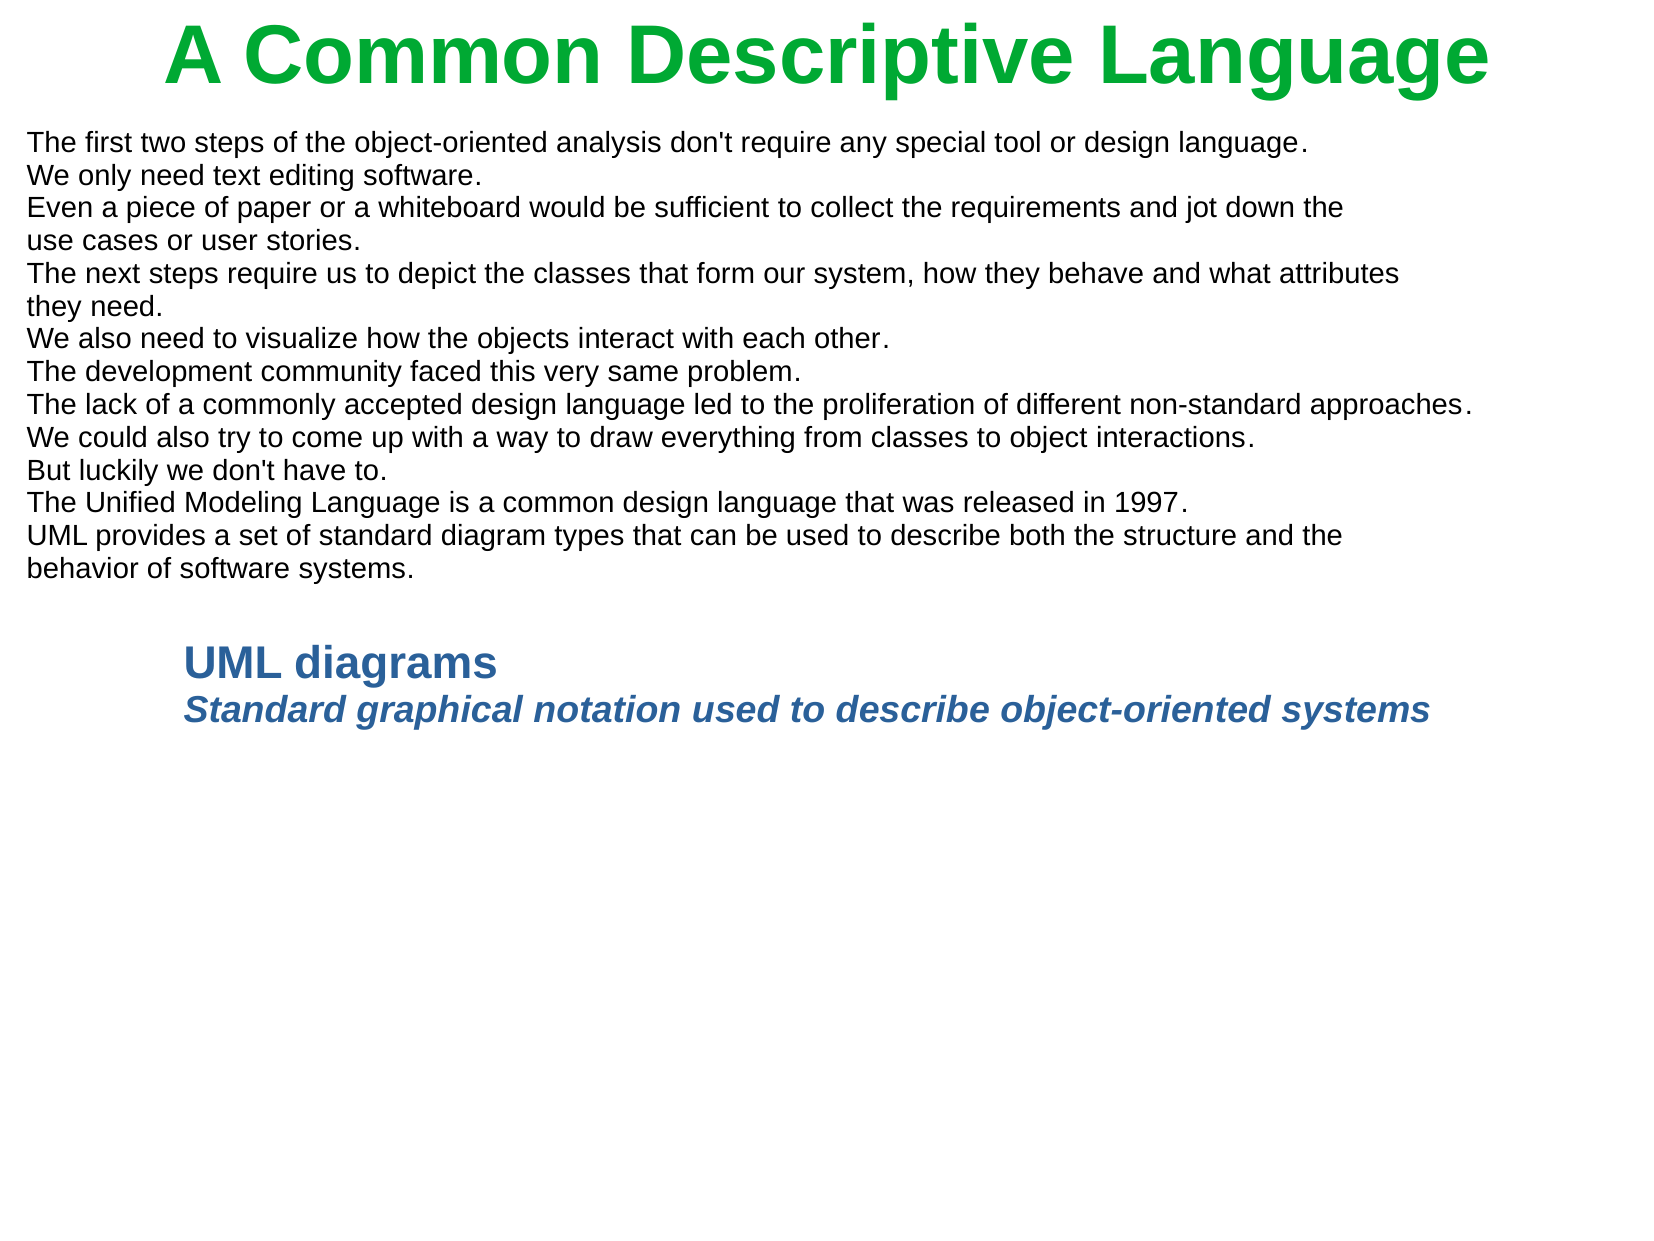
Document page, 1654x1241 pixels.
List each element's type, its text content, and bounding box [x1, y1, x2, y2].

text_box UML diagrams Standard graphical notation used to describe object-oriented systems [168, 630, 1447, 739]
text_box The first two steps of the object-oriented analysis don't require any special tool or design language. We only need text editing software. Even a piece of paper or a whiteboard would be sufficient to collect the requirements and jot down the use cases or user stories. The next steps require us to depict the classes that form our system, how they behave and what attributes they need. We also need to visualize how the objects interact with each other. The development community faced this very same problem. The lack of a commonly accepted design language led to the proliferation of different non-standard approaches. We could also try to come up with a way to draw everything from classes to object interactions. But luckily we don't have to. The Unified Modeling Language is a common design language that was released in 1997. UML provides a set of standard diagram types that can be used to describe both the structure and the behavior of software systems. [11, 118, 1595, 593]
title A Common Descriptive Language [83, 8, 1572, 102]
